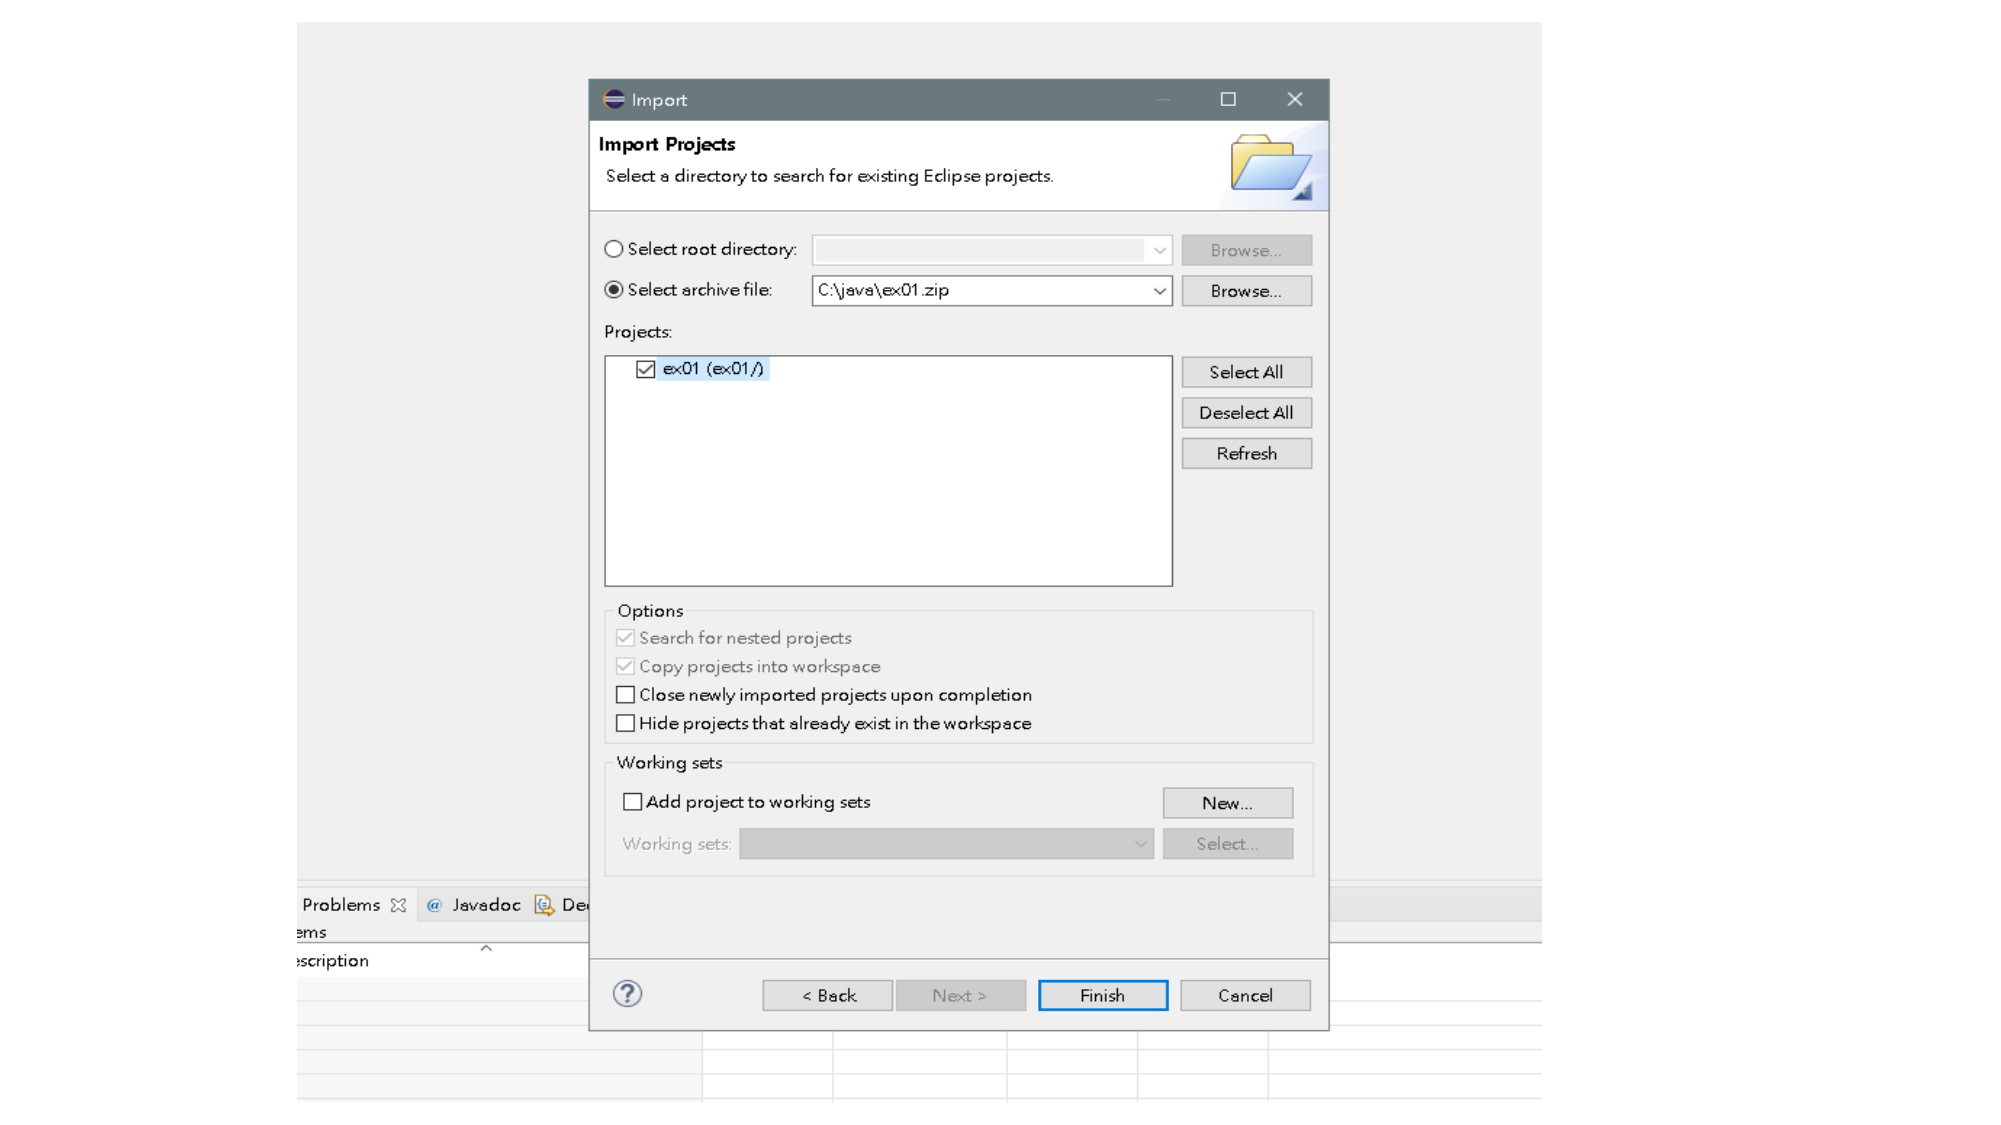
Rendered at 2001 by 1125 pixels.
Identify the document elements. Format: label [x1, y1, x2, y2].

picture [297, 22, 1542, 1102]
